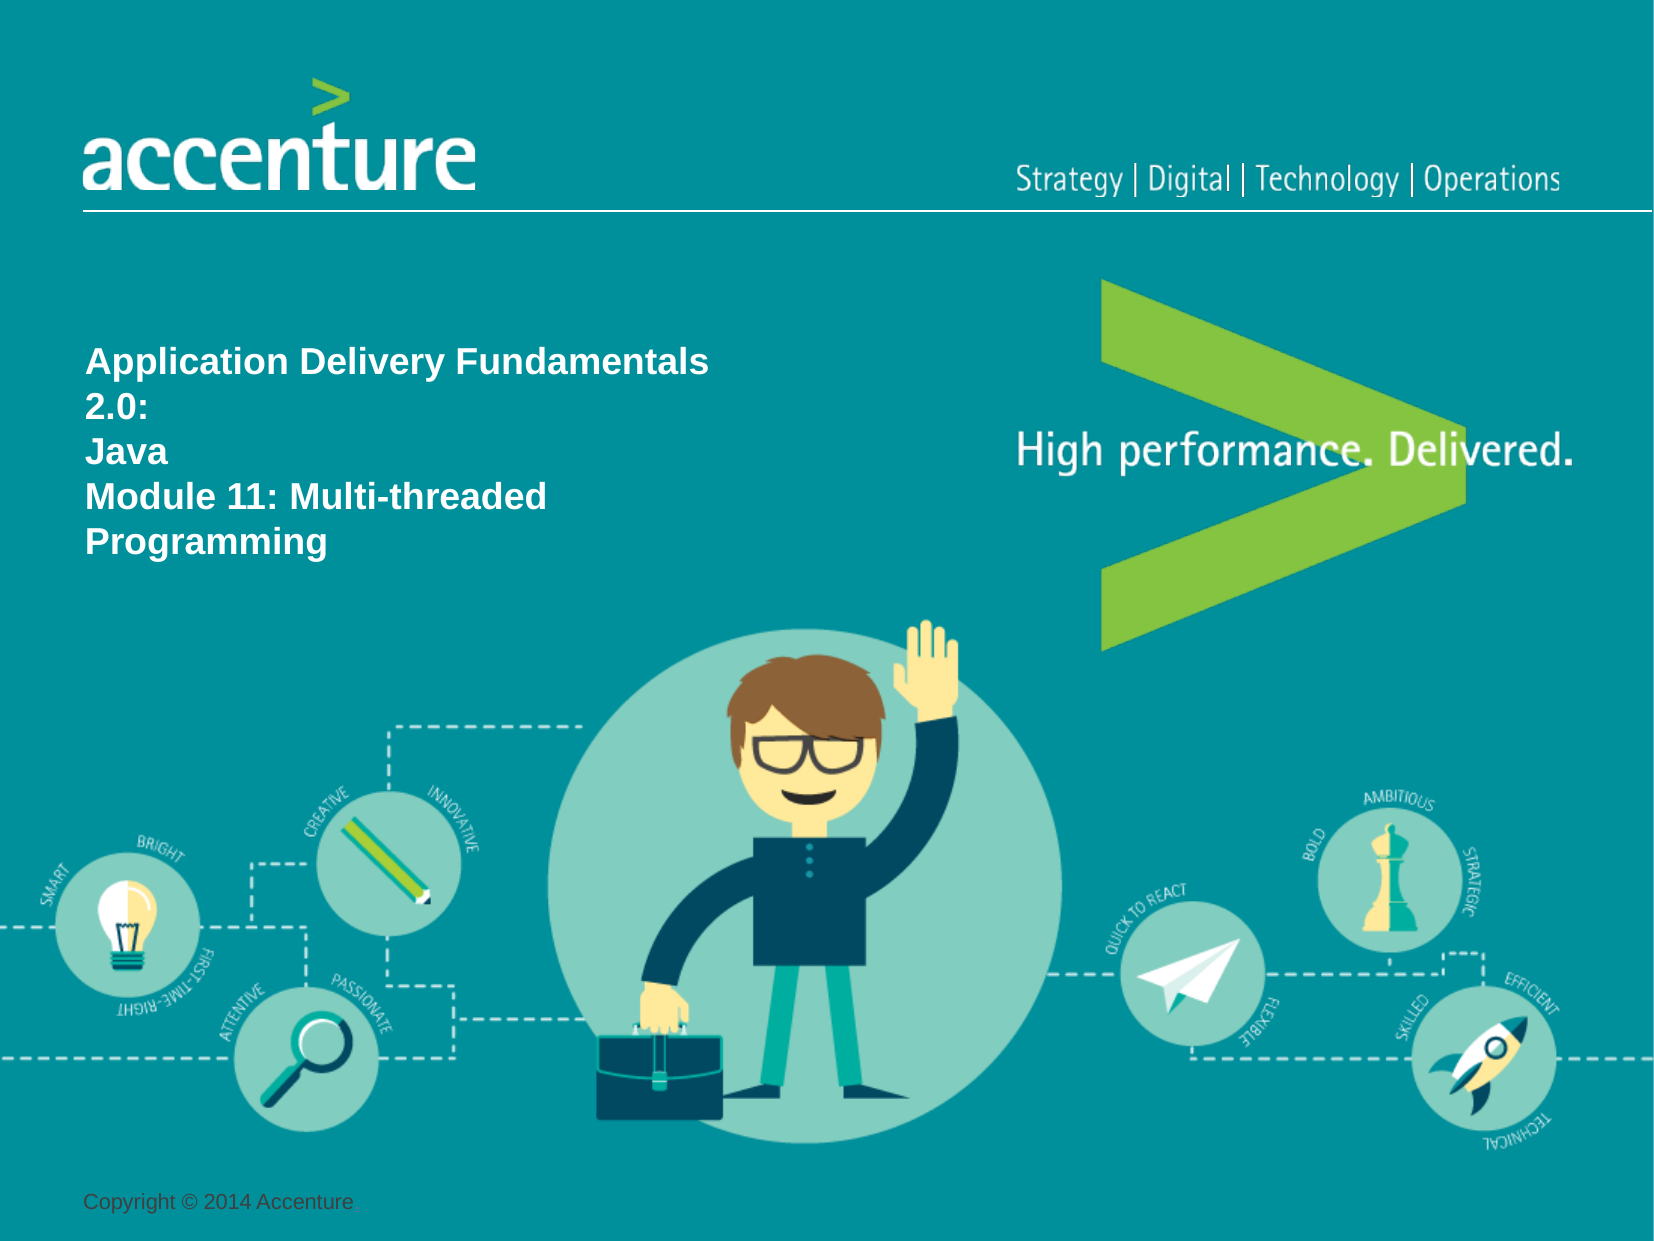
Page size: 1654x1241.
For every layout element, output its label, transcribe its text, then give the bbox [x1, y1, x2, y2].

title Application Delivery Fundamentals 2.0: Java Module 11: Multi-threaded Programming [84, 329, 747, 434]
picture [0, 0, 1654, 1241]
